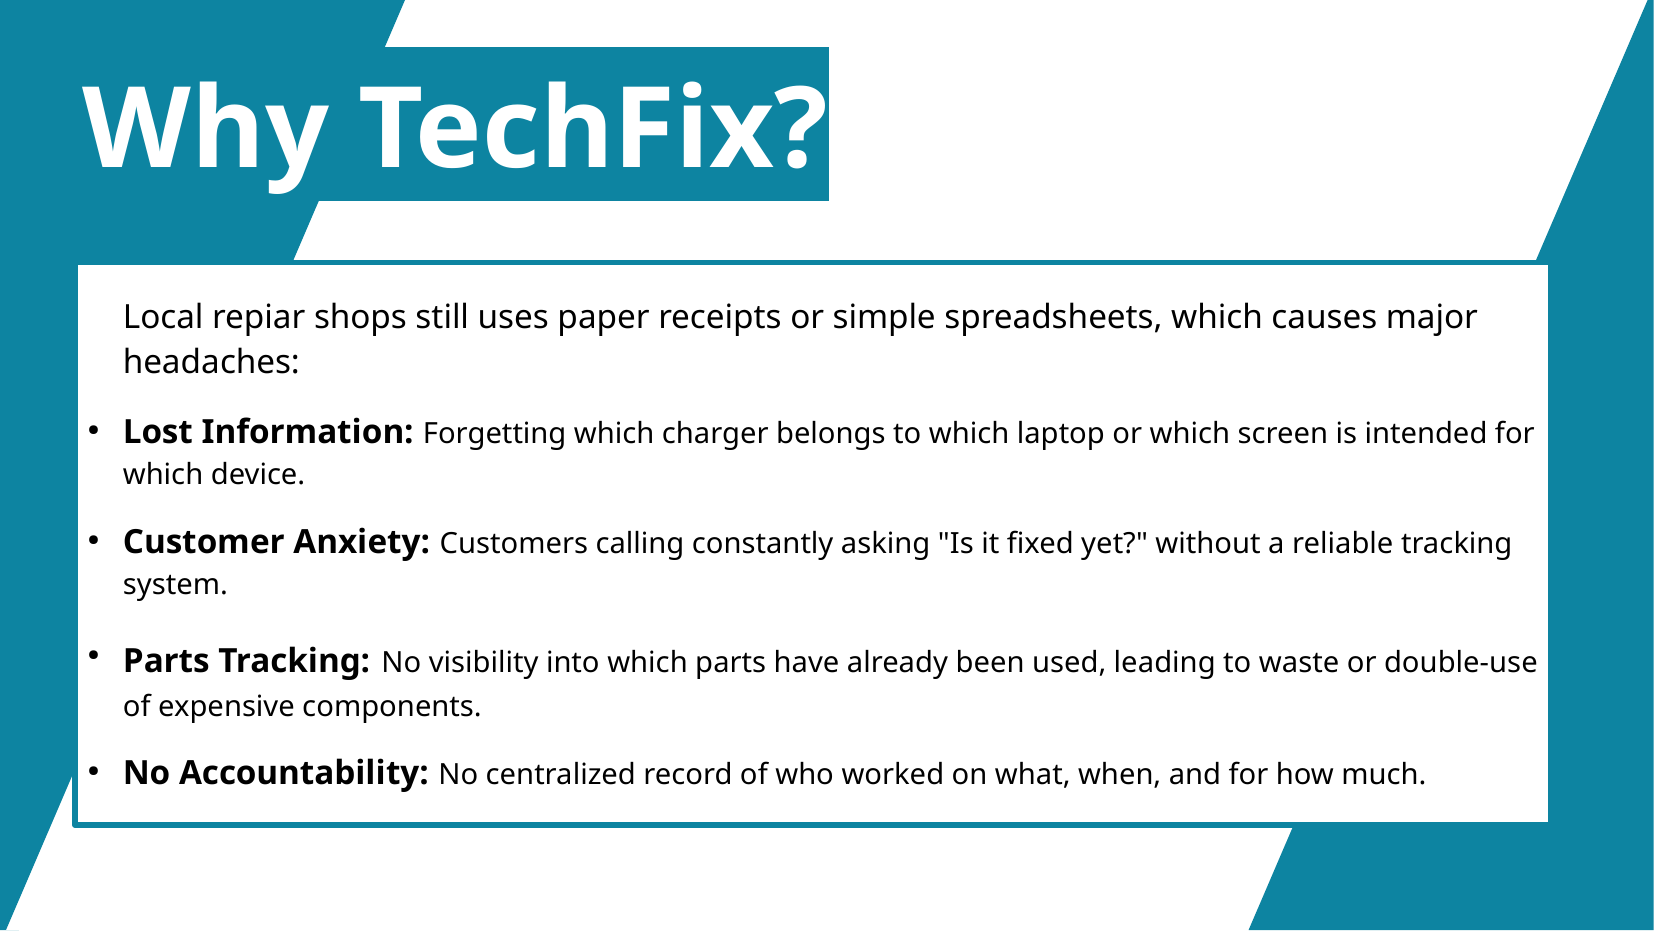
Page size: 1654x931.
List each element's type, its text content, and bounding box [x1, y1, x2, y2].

text_box Local repiar shops still uses paper receipts or simple spreadsheets, which causes major headaches: Lost Information: Forgetting which charger belongs to which laptop or which screen is intended for which device. Customer Anxiety: Customers calling constantly asking "Is it fixed yet?" without a reliable tracking system. Parts Tracking: No visibility into which parts have already been used, leading to waste or double-use of expensive components. No Accountability: No centralized record of who worked on what, when, and for how much. [75, 262, 1552, 826]
title Why TechFix? [82, 35, 1571, 213]
